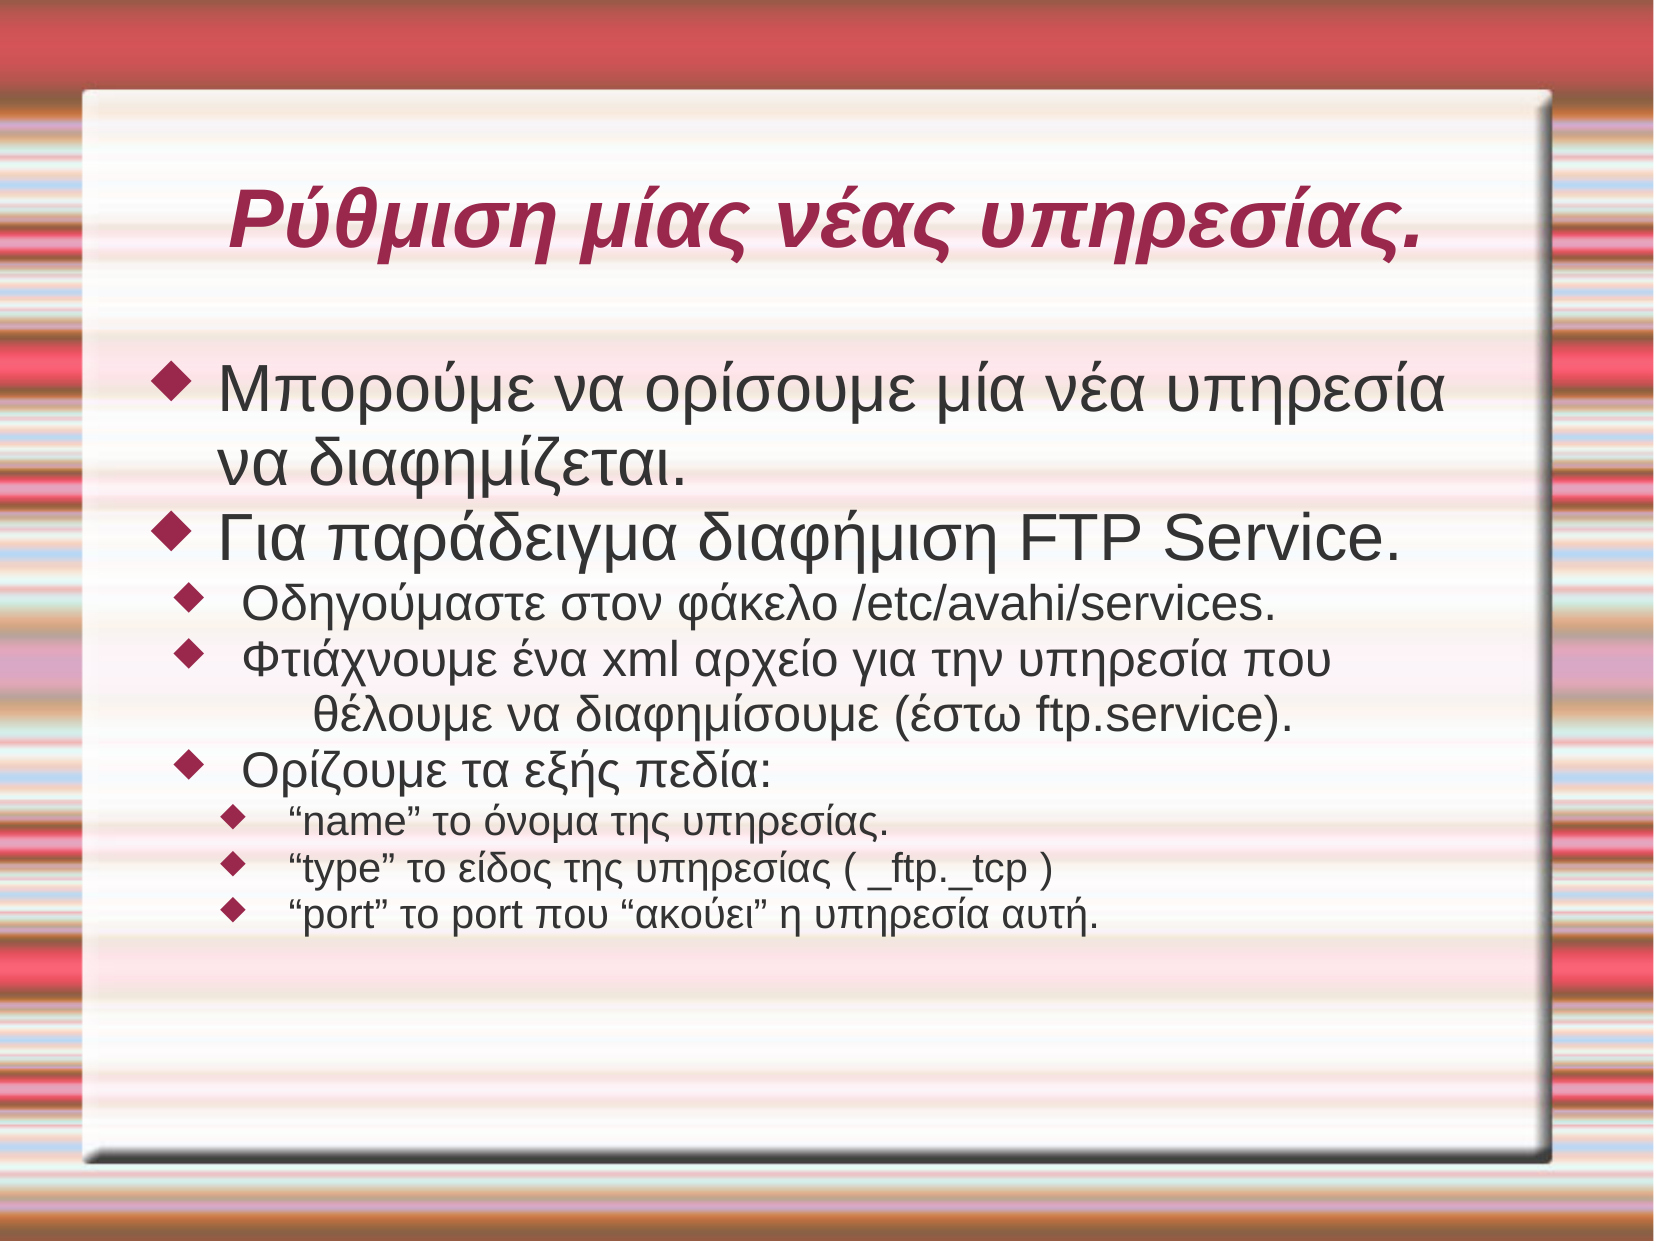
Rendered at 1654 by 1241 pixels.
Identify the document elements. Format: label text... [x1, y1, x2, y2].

picture [0, 0, 1654, 1241]
list Μπορούμε να ορίσουμε μία νέα υπηρεσία να διαφημίζεται. Για παράδειγμα διαφήμιση FTP Service. Οδηγούμαστε στον φάκελο /etc/avahi/services. Φτιάχνουμε ένα xml αρχείο για την υπηρεσία που θέλουμε να διαφημίσουμε (έστω ftp.service). Ορίζουμε τα εξής πεδία: “name” το όνομα της υπηρεσίας. “type” το είδος της υπηρεσίας ( _ftp._tcp ) “port” το port που “ακούει” η υπηρεσία αυτή. [134, 350, 1516, 1133]
title Ρύθμιση μίας νέας υπηρεσίας. [121, 114, 1534, 322]
